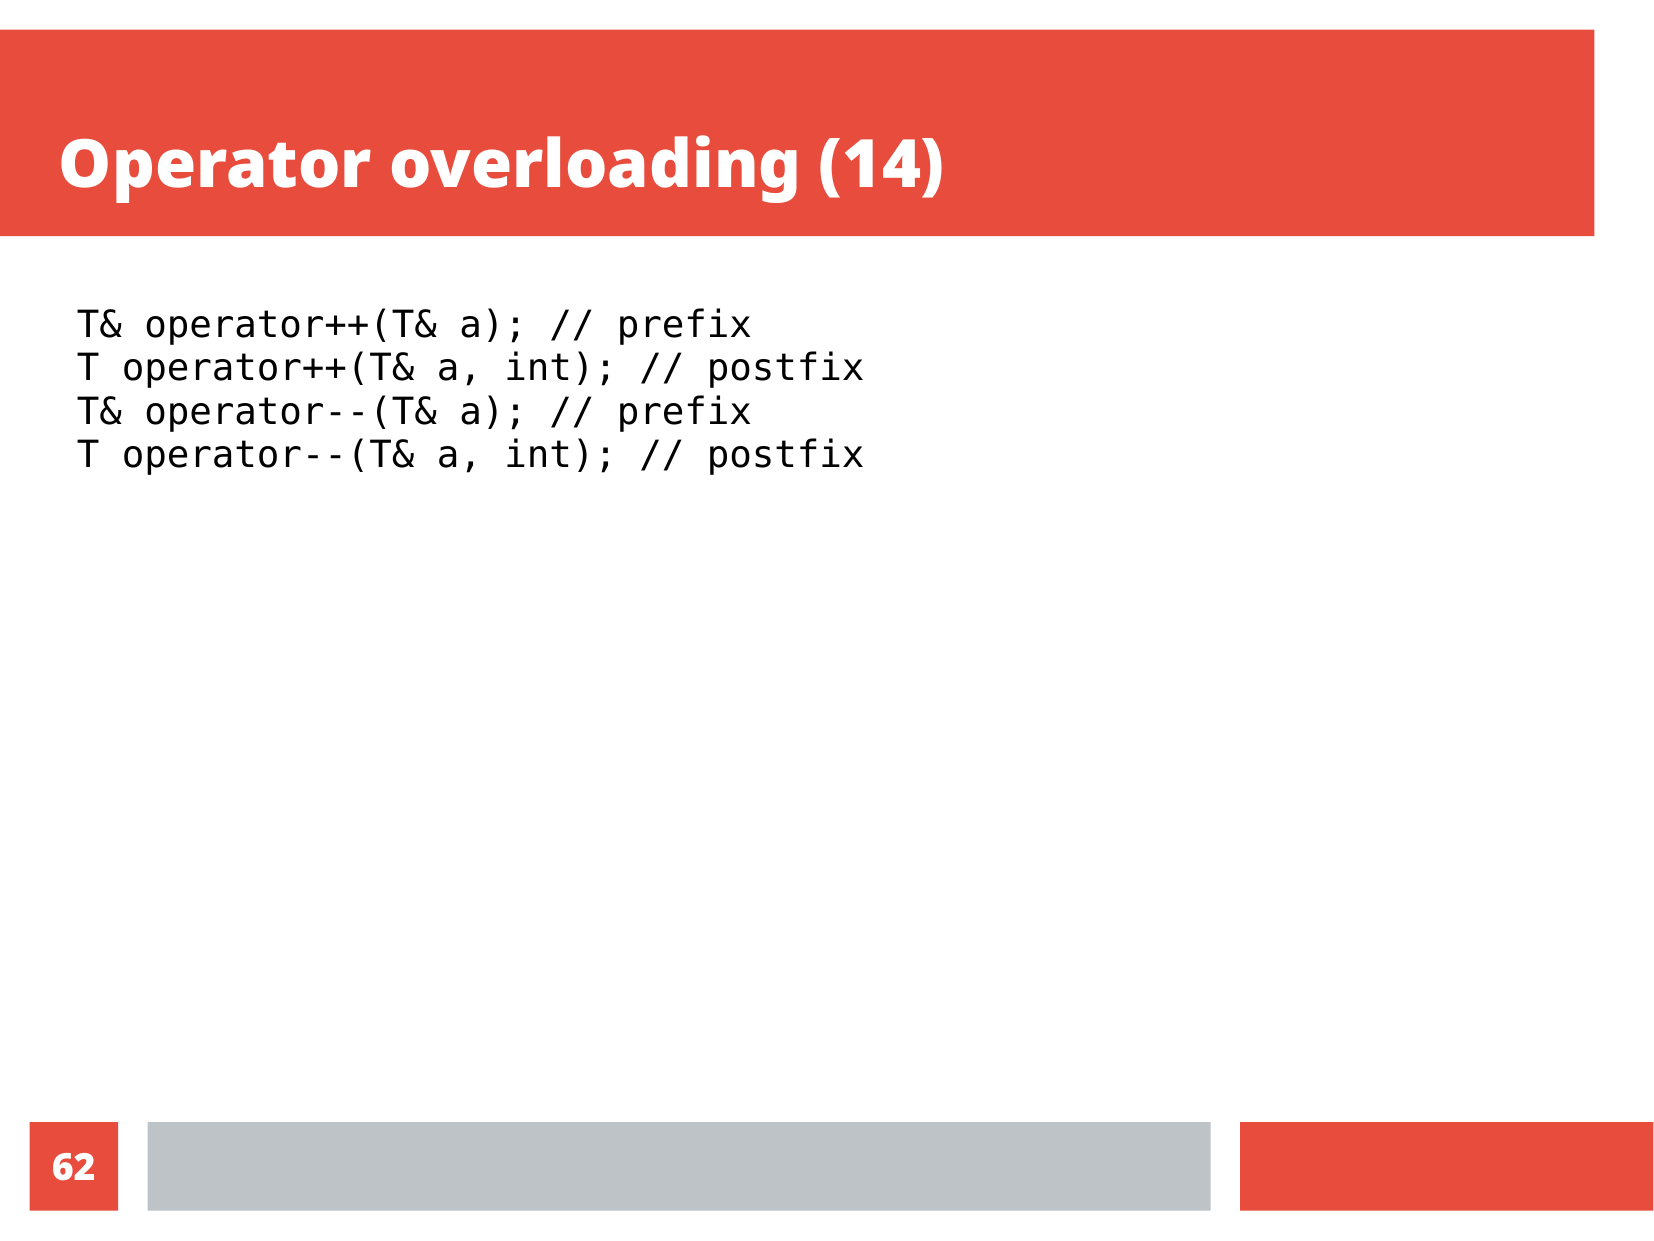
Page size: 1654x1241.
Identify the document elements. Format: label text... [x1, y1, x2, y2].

text_box T& operator++(T& a); // prefix T operator++(T& a, int); // postfix T& operator--(T& a); // prefix T operator--(T& a, int); // postfix [62, 295, 1016, 659]
title Operator overloading (14) [59, 59, 1595, 207]
